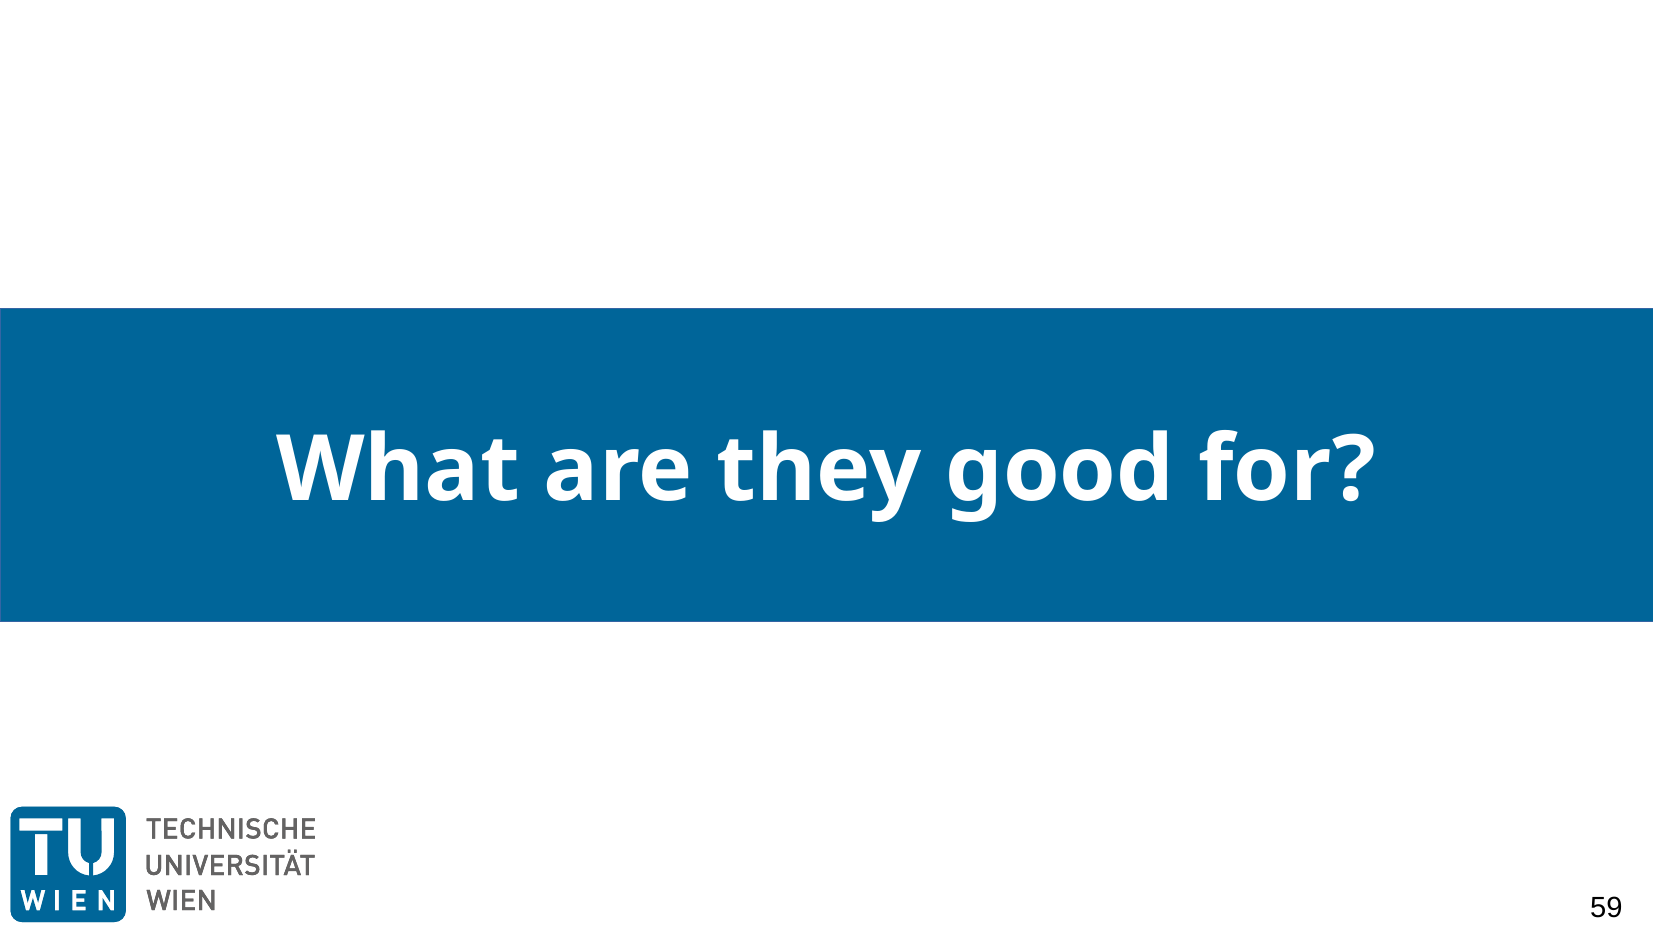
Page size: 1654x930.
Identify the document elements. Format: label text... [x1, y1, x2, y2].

title What are they good for? [0, 308, 1653, 622]
